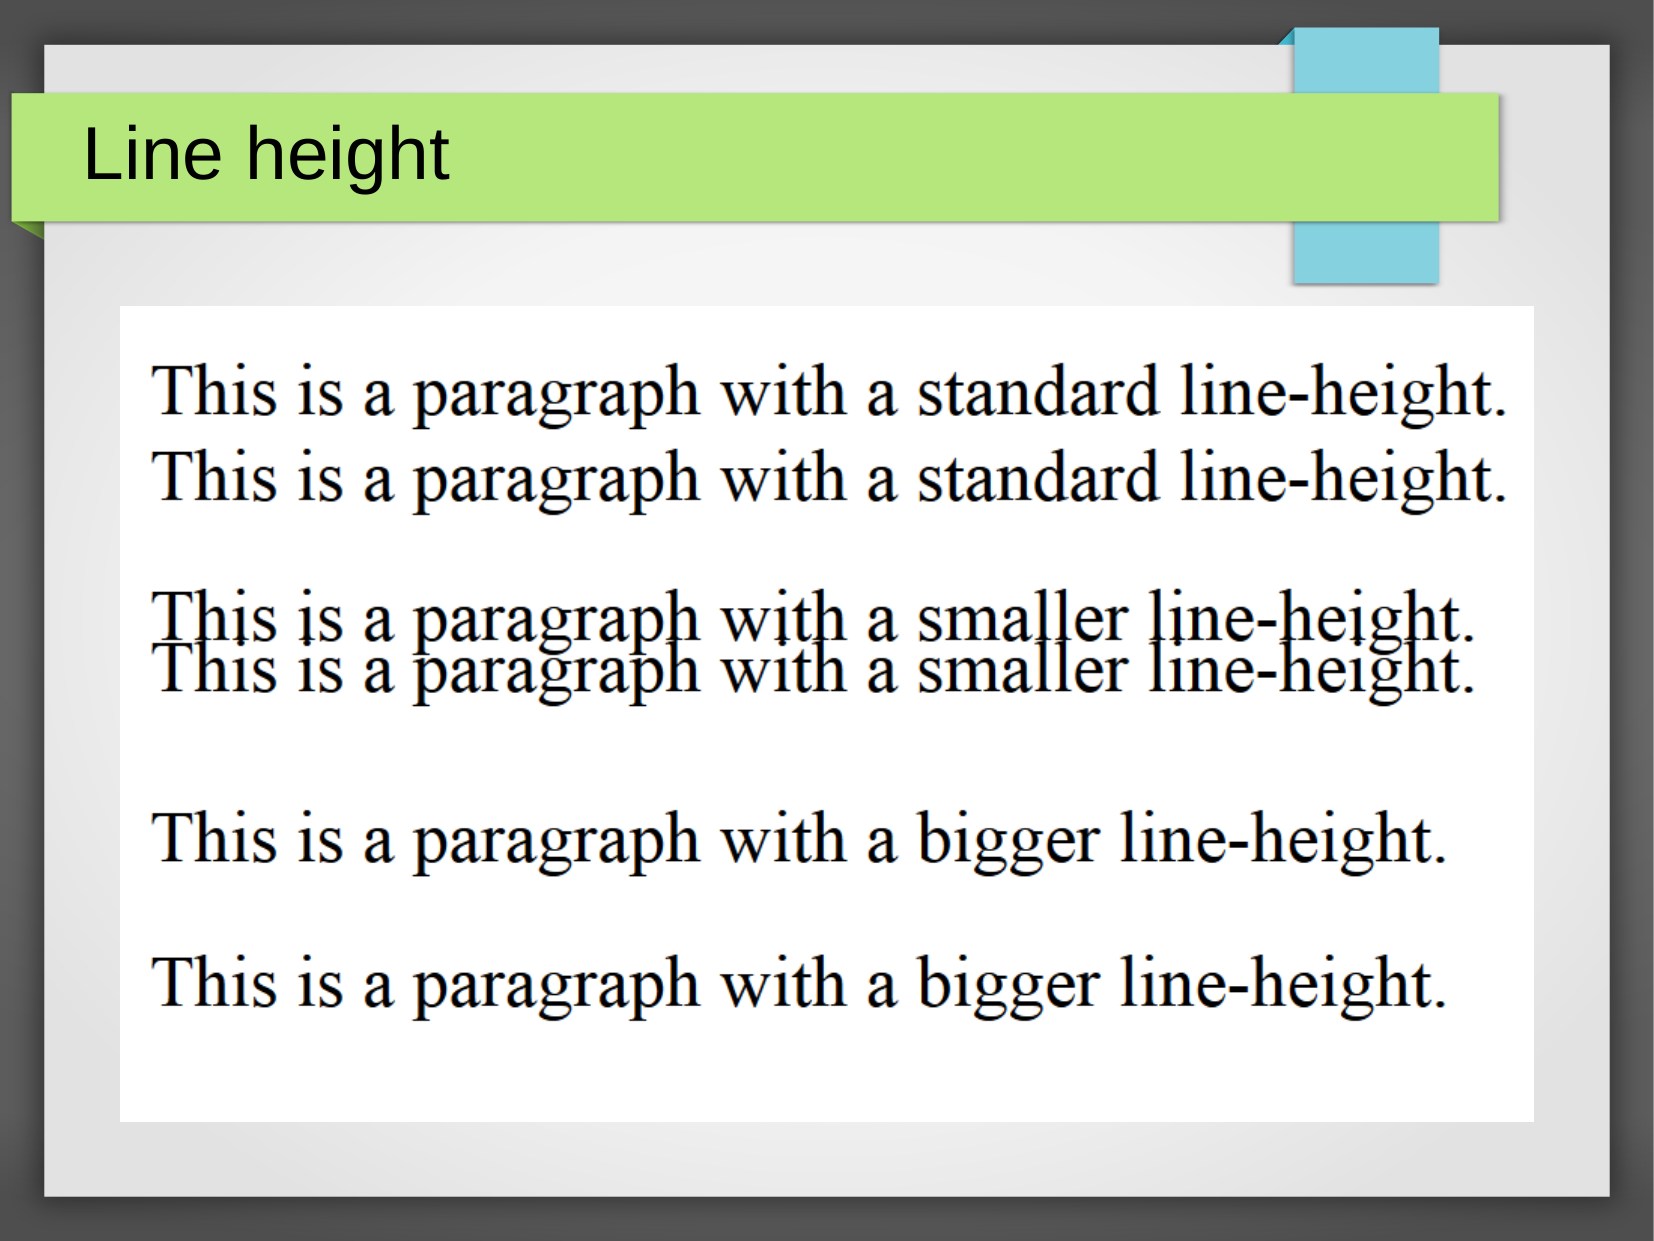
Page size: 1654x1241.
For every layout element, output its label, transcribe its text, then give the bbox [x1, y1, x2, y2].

title Line height [82, 94, 1264, 213]
picture [0, 0, 1654, 1241]
